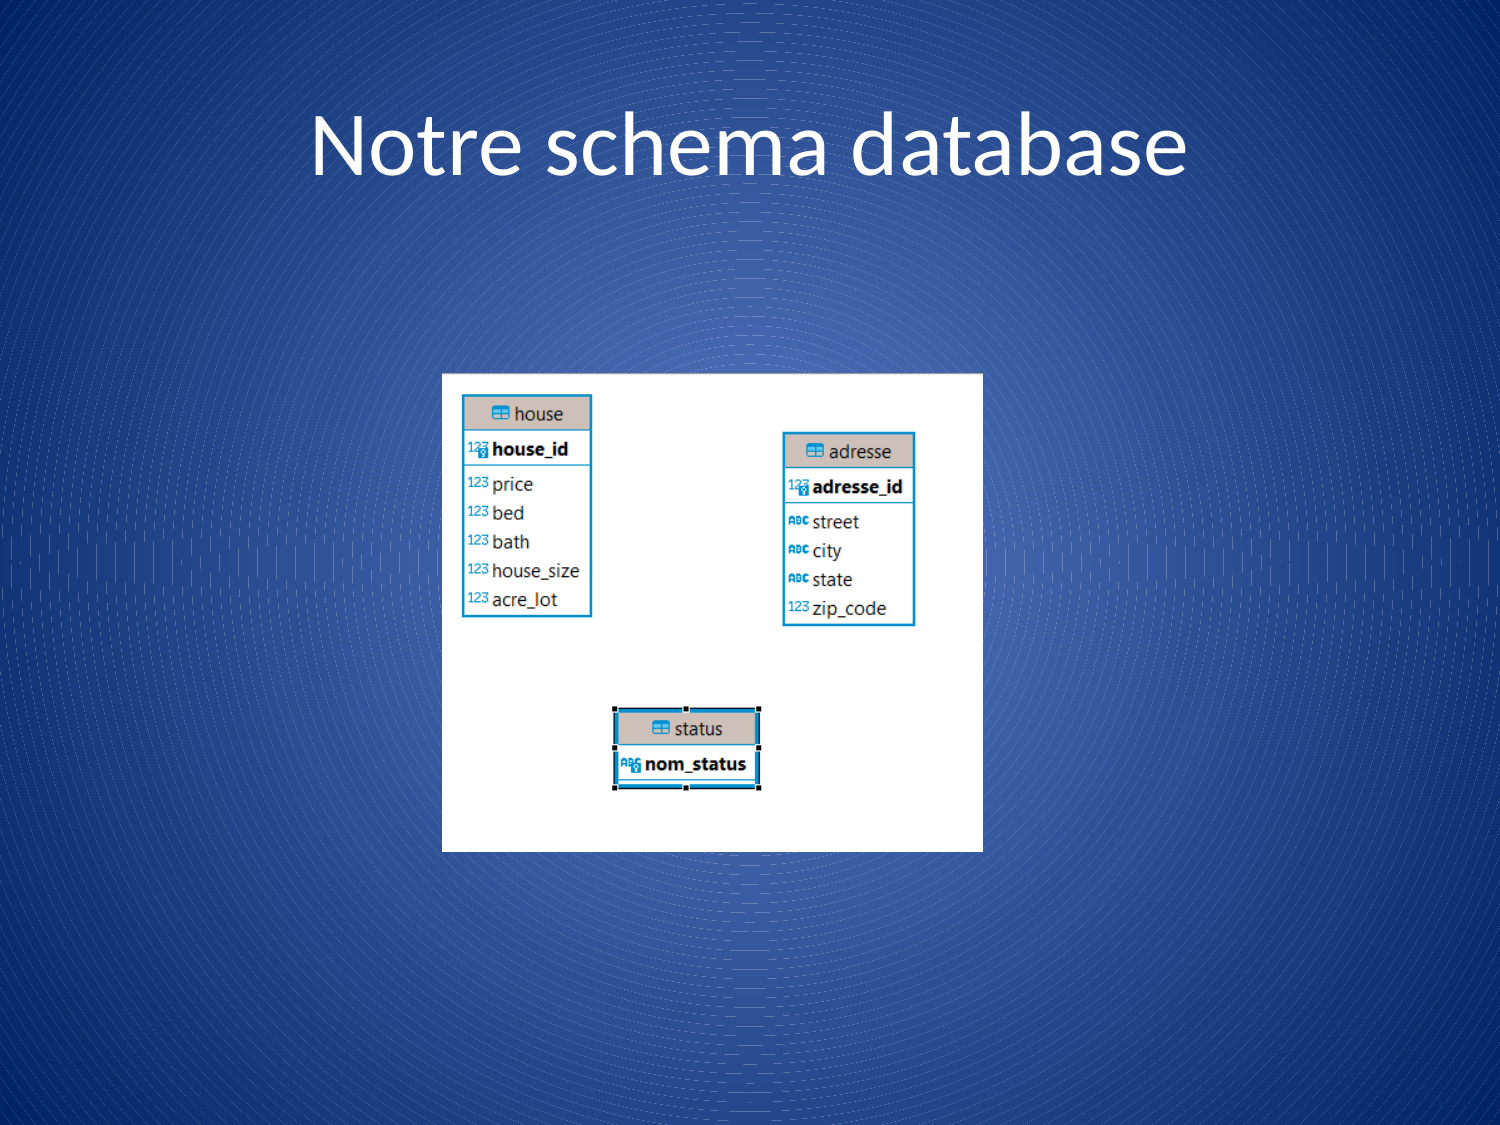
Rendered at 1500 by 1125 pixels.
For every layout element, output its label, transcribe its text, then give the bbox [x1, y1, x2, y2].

picture [442, 373, 983, 852]
title Notre schema database [75, 45, 1426, 233]
